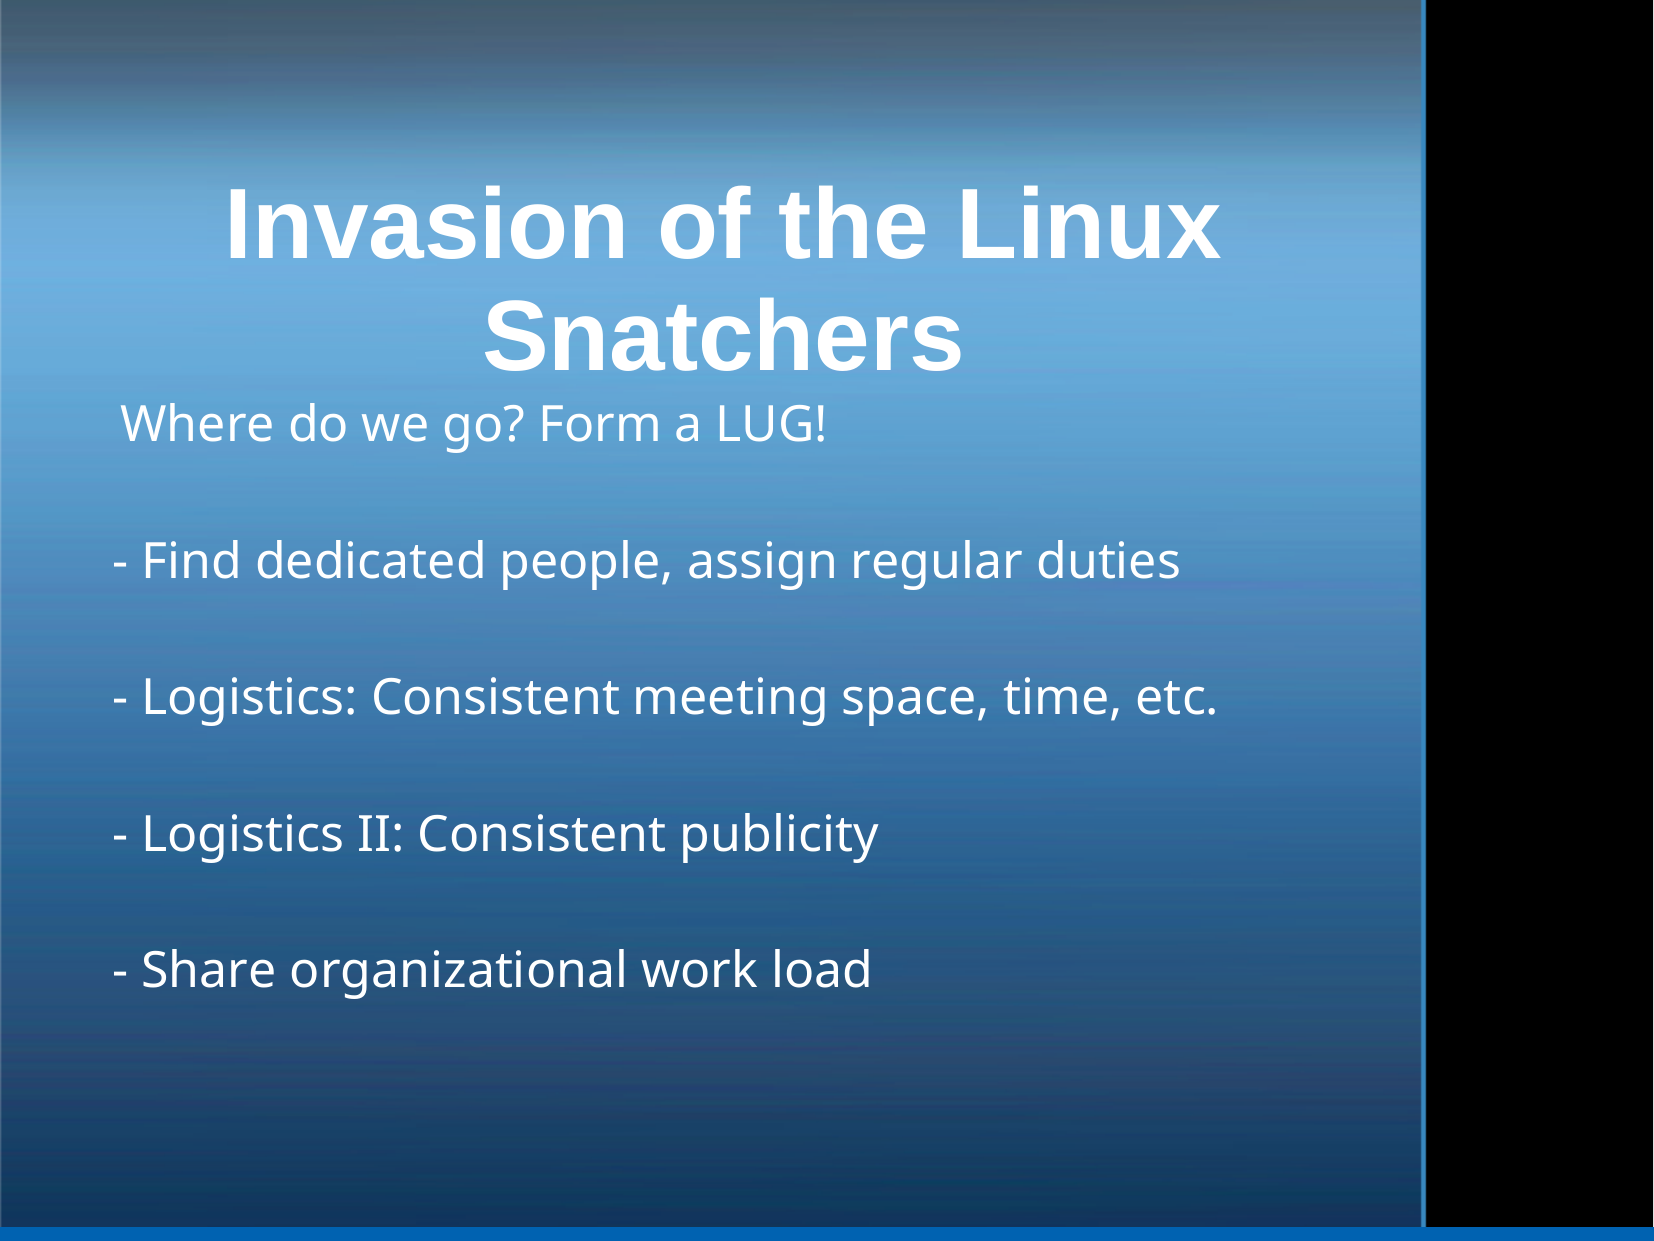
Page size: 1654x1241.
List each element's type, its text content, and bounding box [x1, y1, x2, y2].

title Invasion of the Linux Snatchers [0, 176, 1448, 384]
title Where do we go? Form a LUG! - Find dedicated people, assign regular duties - Logistics: Consistent meeting space, time, etc. - Logistics II: Consistent publicity - Share organizational work load [112, 438, 1351, 1021]
picture [0, 0, 1654, 1227]
